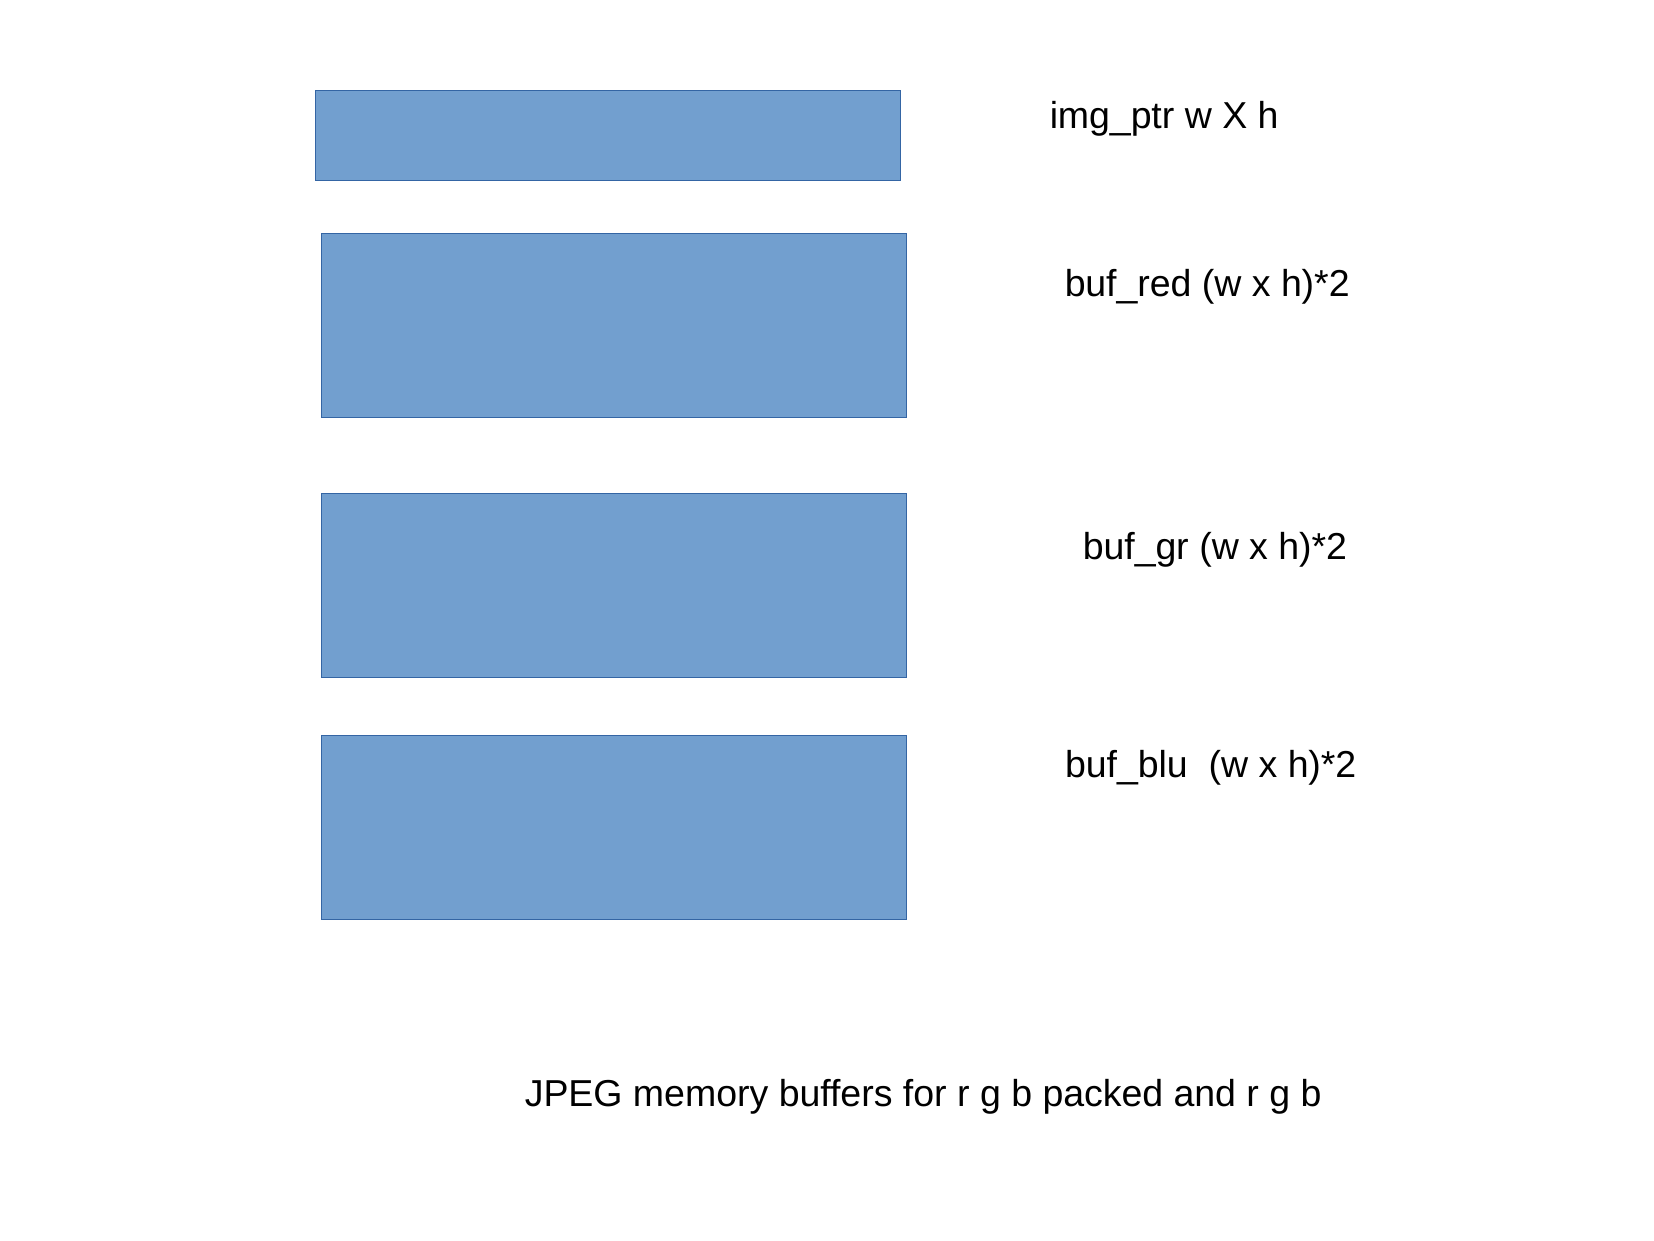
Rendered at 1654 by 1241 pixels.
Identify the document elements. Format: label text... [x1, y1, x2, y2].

text_box img_ptr w X h [1035, 87, 1294, 145]
text_box [321, 493, 907, 678]
text_box buf_red (w x h)*2 [1050, 255, 1365, 312]
text_box [321, 233, 907, 418]
text_box buf_gr (w x h)*2 [1068, 517, 1381, 601]
text_box [321, 735, 907, 920]
text_box [315, 90, 901, 181]
text_box buf_blu (w x h)*2 [1050, 736, 1411, 811]
text_box JPEG memory buffers for r g b packed and r g b [510, 1065, 1337, 1122]
